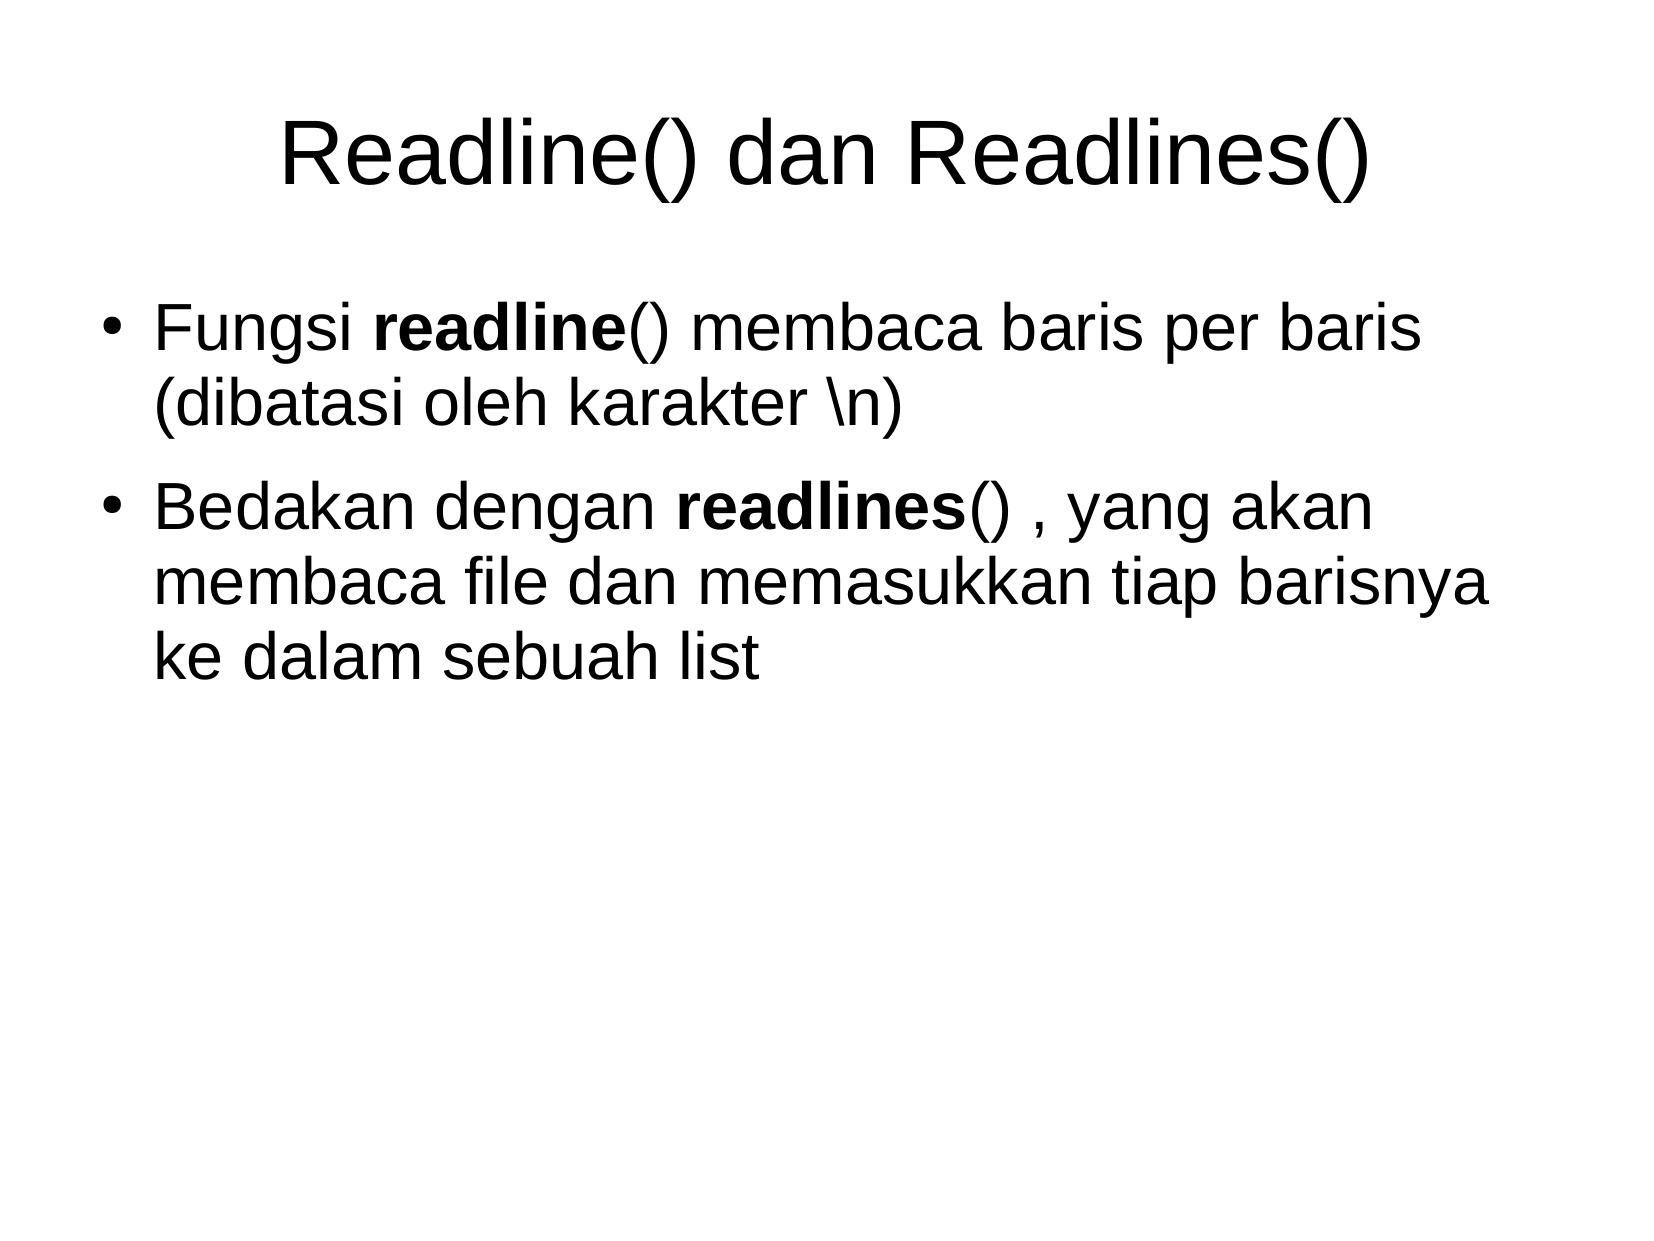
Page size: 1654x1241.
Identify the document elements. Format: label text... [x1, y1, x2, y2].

list Fungsi readline() membaca baris per baris (dibatasi oleh karakter \n) Bedakan dengan readlines() , yang akan membaca file dan memasukkan tiap barisnya ke dalam sebuah list [82, 290, 1571, 1010]
title Readline() dan Readlines() [82, 49, 1571, 257]
